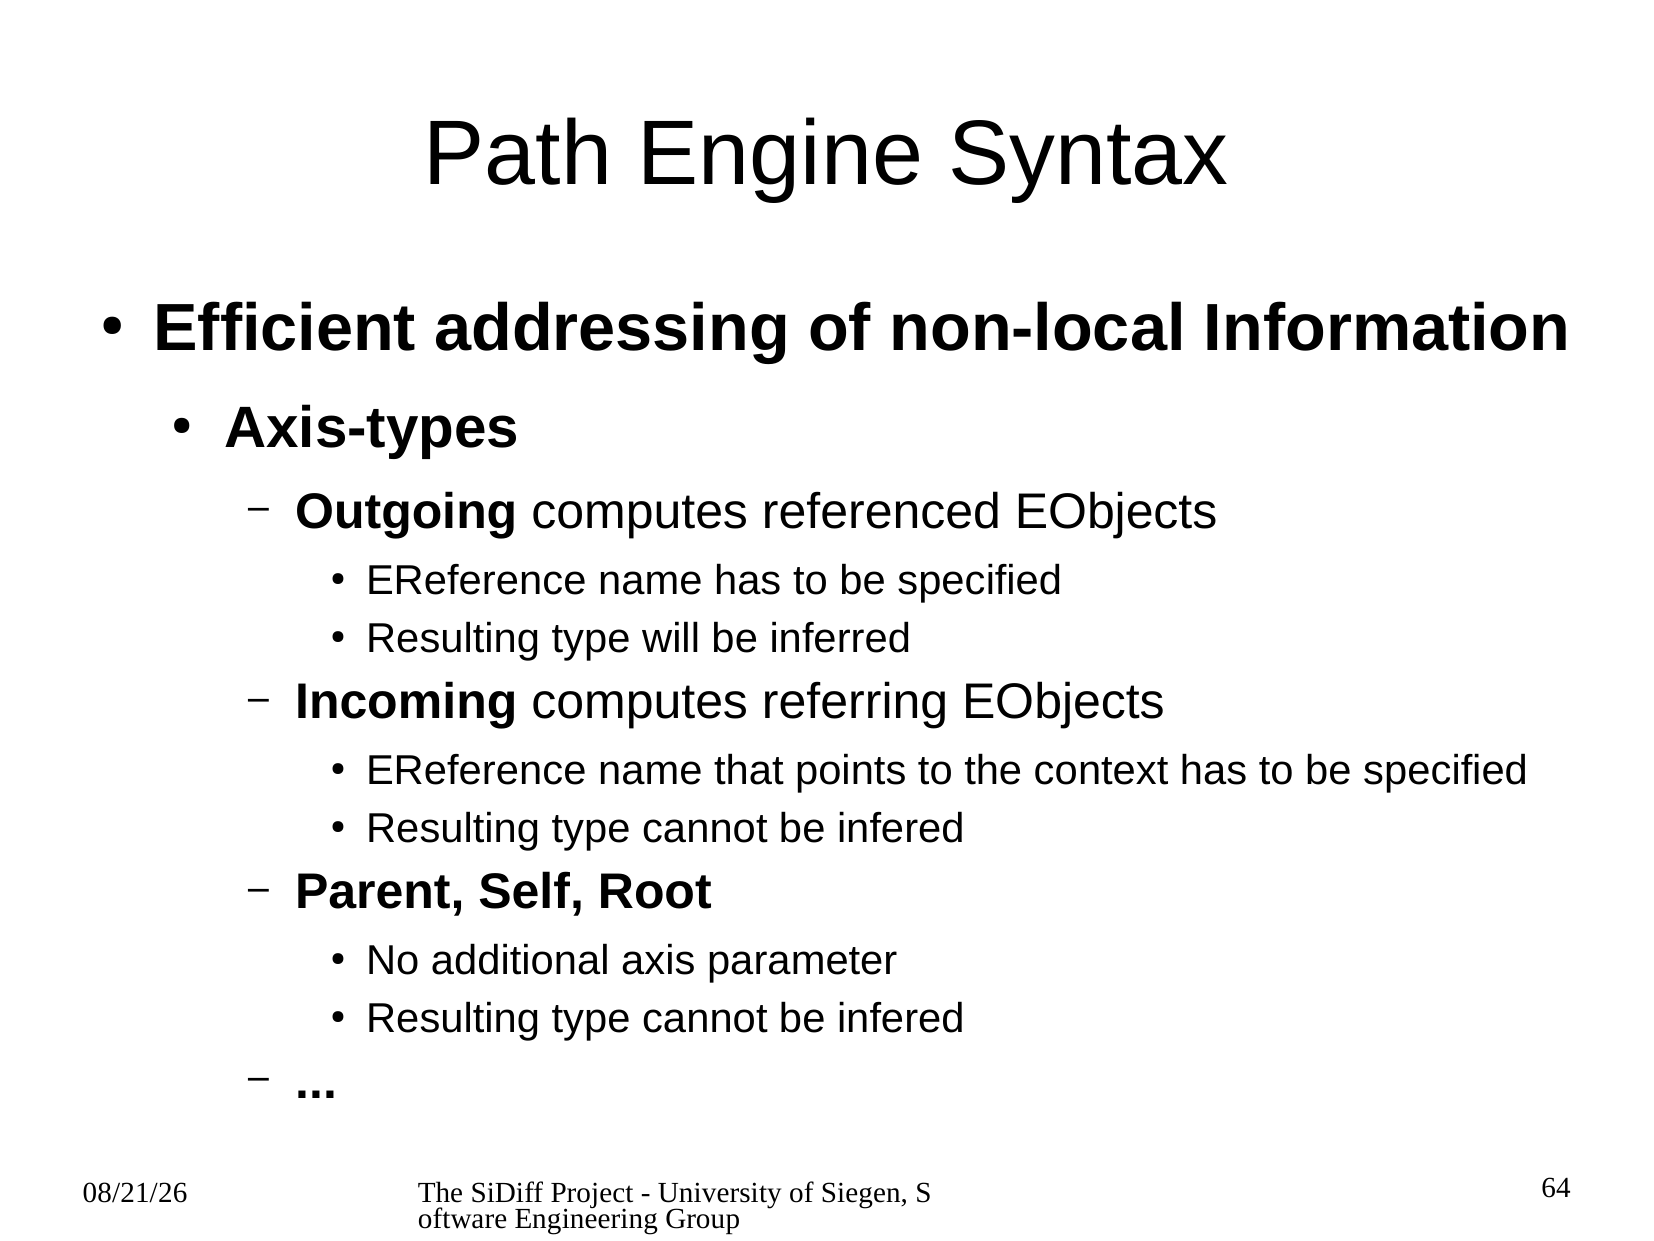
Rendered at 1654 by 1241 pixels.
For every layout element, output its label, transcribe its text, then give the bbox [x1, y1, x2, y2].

list Efficient addressing of non-local Information Axis-types Outgoing computes referenced EObjects EReference name has to be specified Resulting type will be inferred Incoming computes referring EObjects EReference name that points to the context has to be specified Resulting type cannot be infered Parent, Self, Root No additional axis parameter Resulting type cannot be infered ... [82, 290, 1625, 1110]
title Path Engine Syntax [82, 49, 1571, 257]
